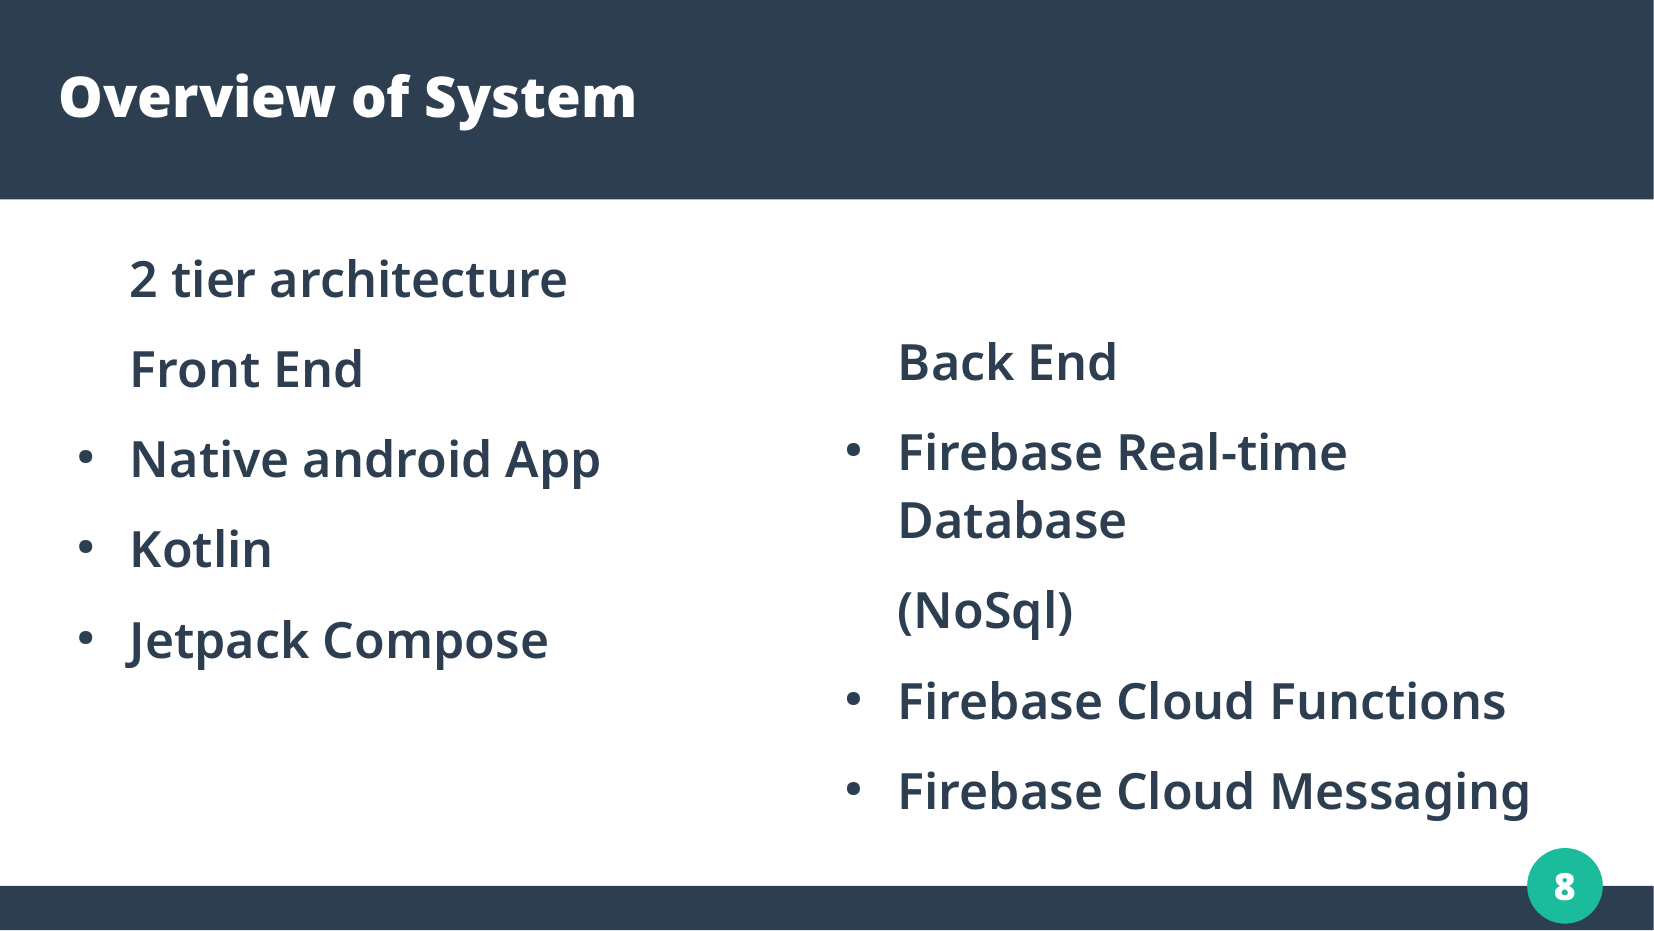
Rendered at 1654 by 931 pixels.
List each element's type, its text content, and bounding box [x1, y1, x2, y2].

list Back End Firebase Real-time Database (NoSql) Firebase Cloud Functions Firebase Cloud Messaging [826, 236, 1565, 857]
list 2 tier architecture Front End Native android App Kotlin Jetpack Compose [59, 243, 798, 864]
title Overview of System [59, 37, 1595, 156]
